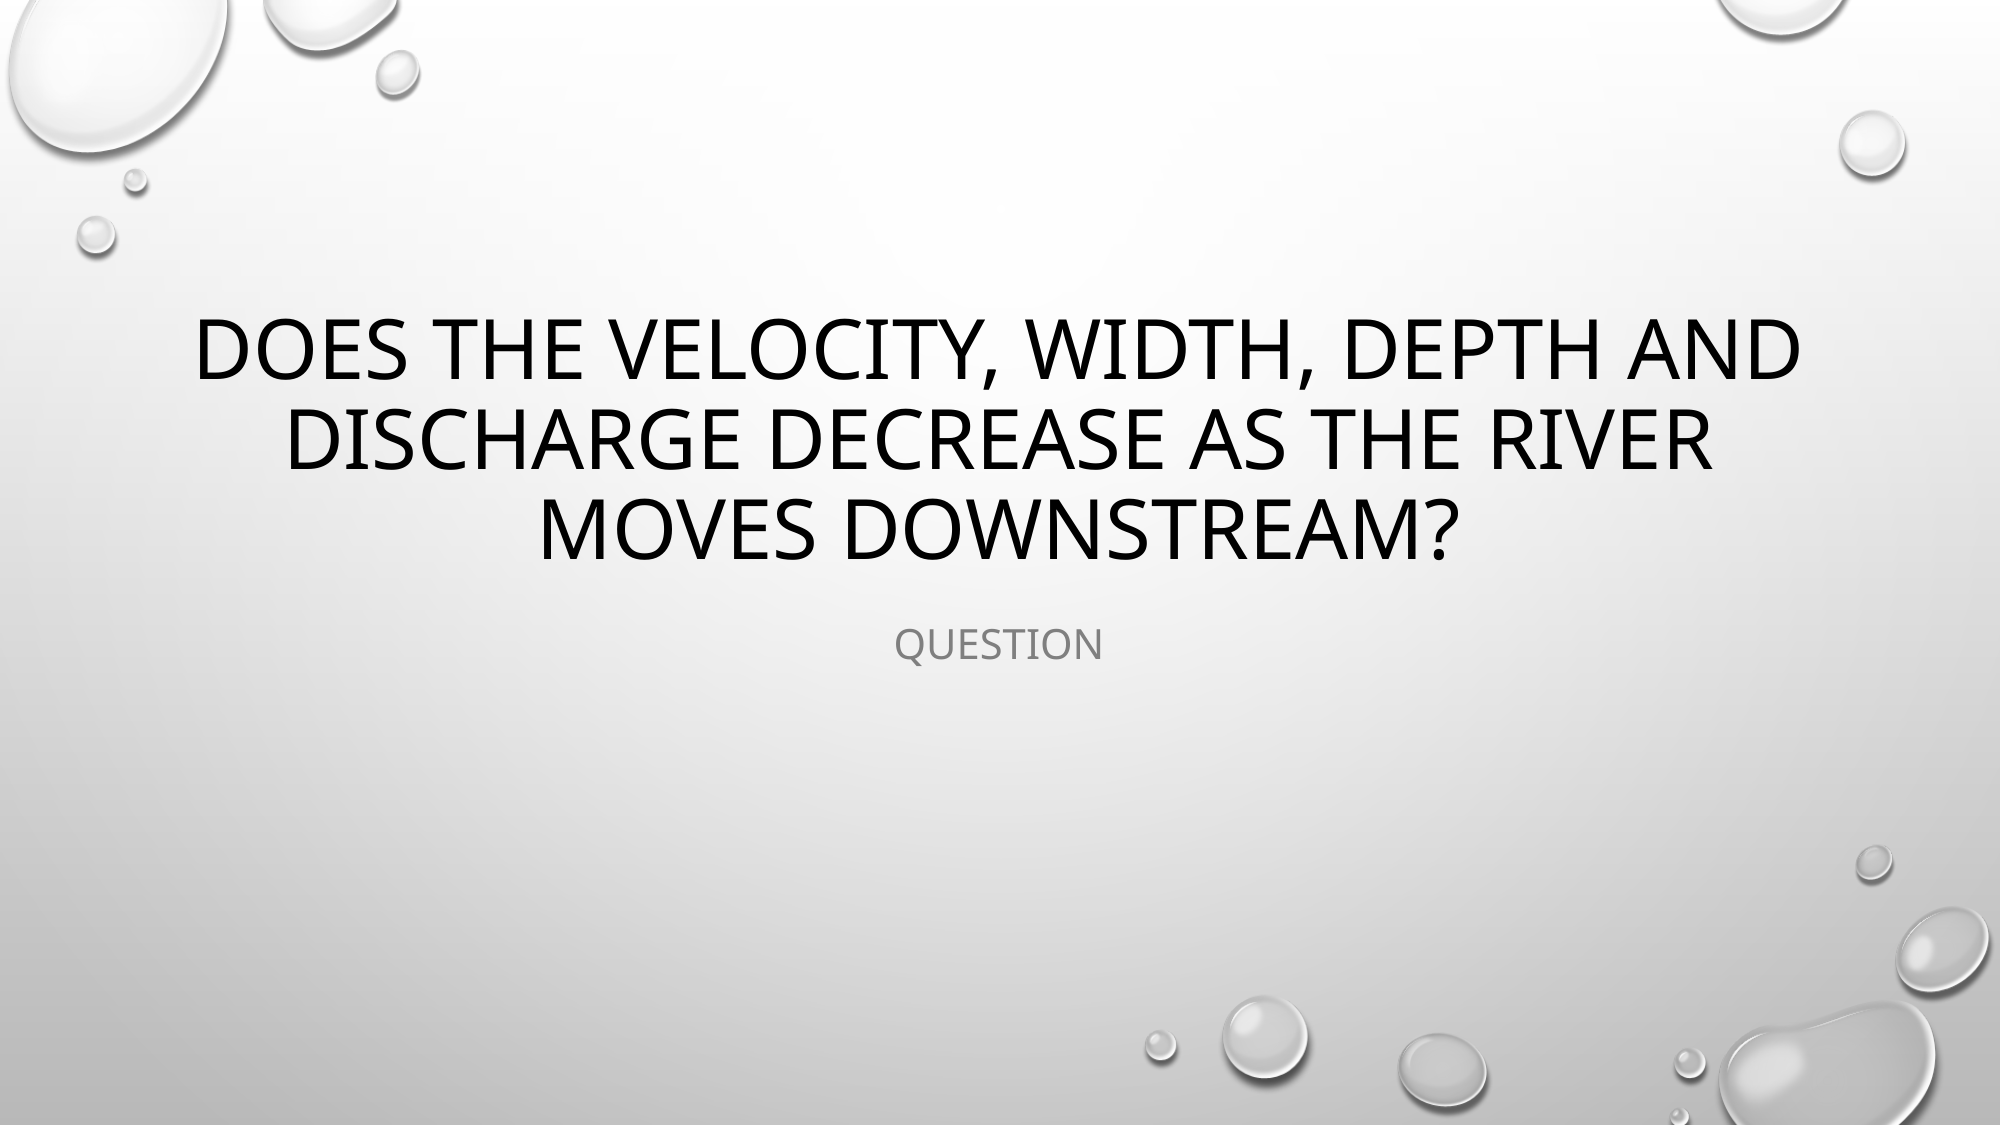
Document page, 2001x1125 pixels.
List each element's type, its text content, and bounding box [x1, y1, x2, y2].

list Question [149, 600, 1849, 825]
title Does the velocity, width, depth and discharge decrease as the river moves downstream? [149, 135, 1849, 585]
